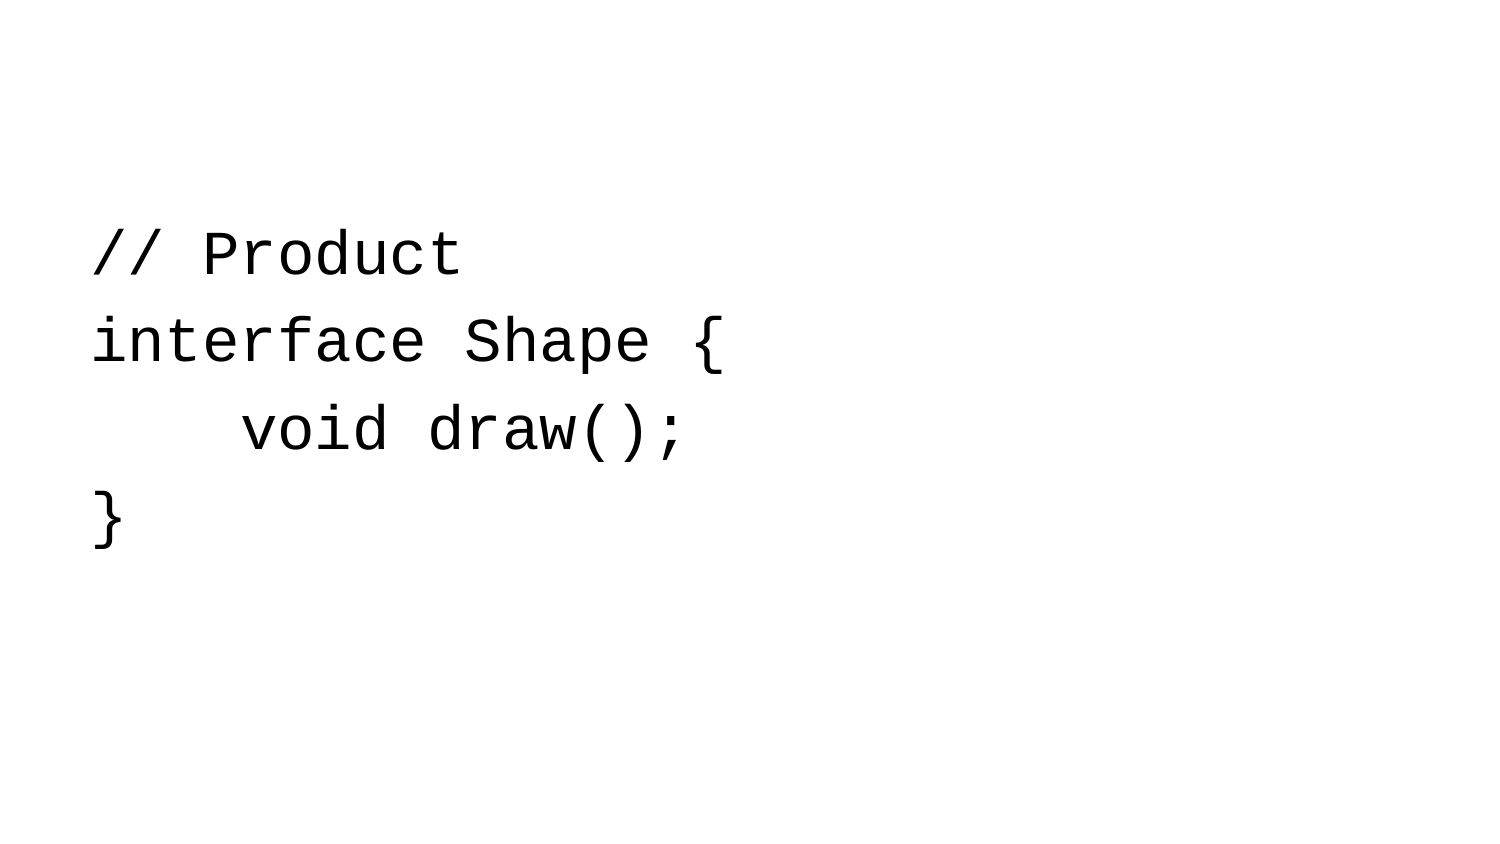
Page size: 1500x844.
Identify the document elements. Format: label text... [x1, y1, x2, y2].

list // Product interface Shape { void draw(); } [75, 196, 1425, 808]
